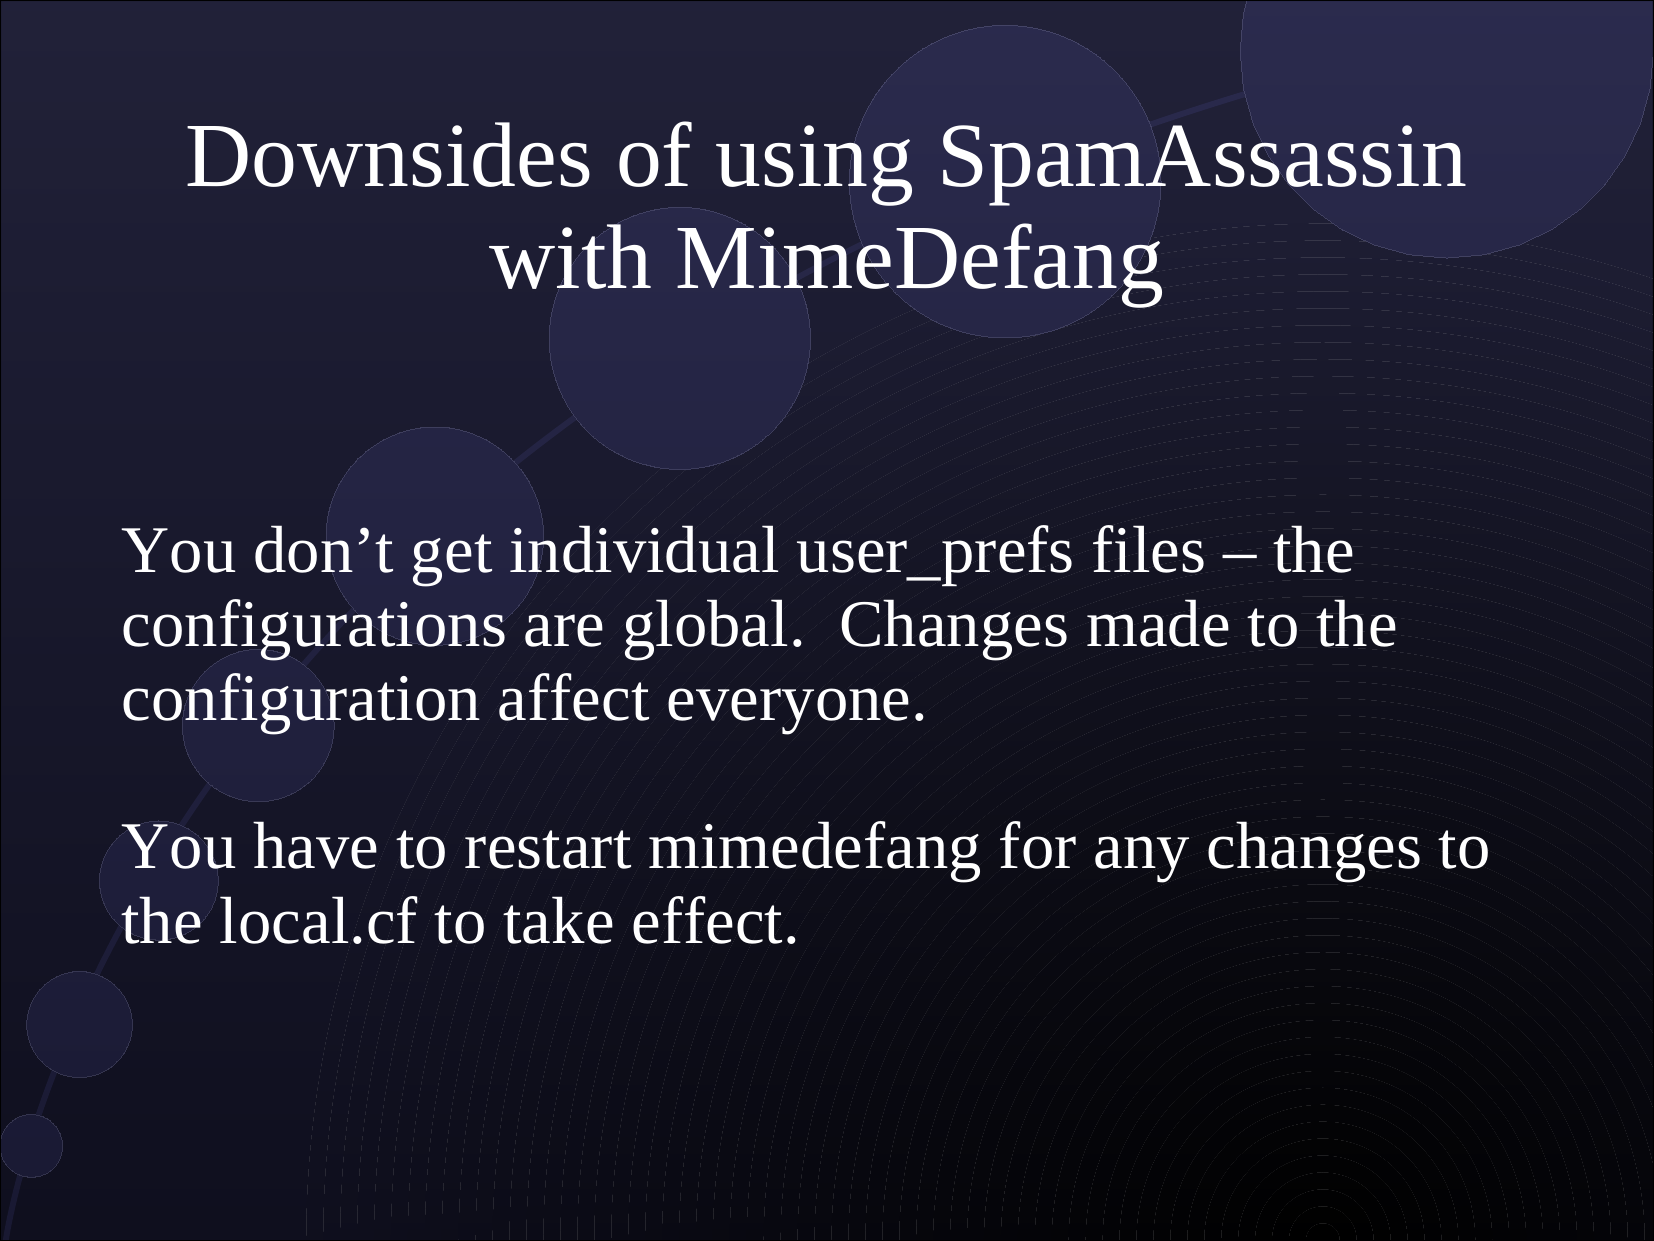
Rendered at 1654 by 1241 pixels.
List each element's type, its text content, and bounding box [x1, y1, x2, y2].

subtitle You don’t get individual user_prefs files – the configurations are global. Changes made to the configuration affect everyone. You have to restart mimedefang for any changes to the local.cf to take effect. [121, 344, 1534, 1127]
title Downsides of using SpamAssassin with MimeDefang [121, 95, 1534, 318]
